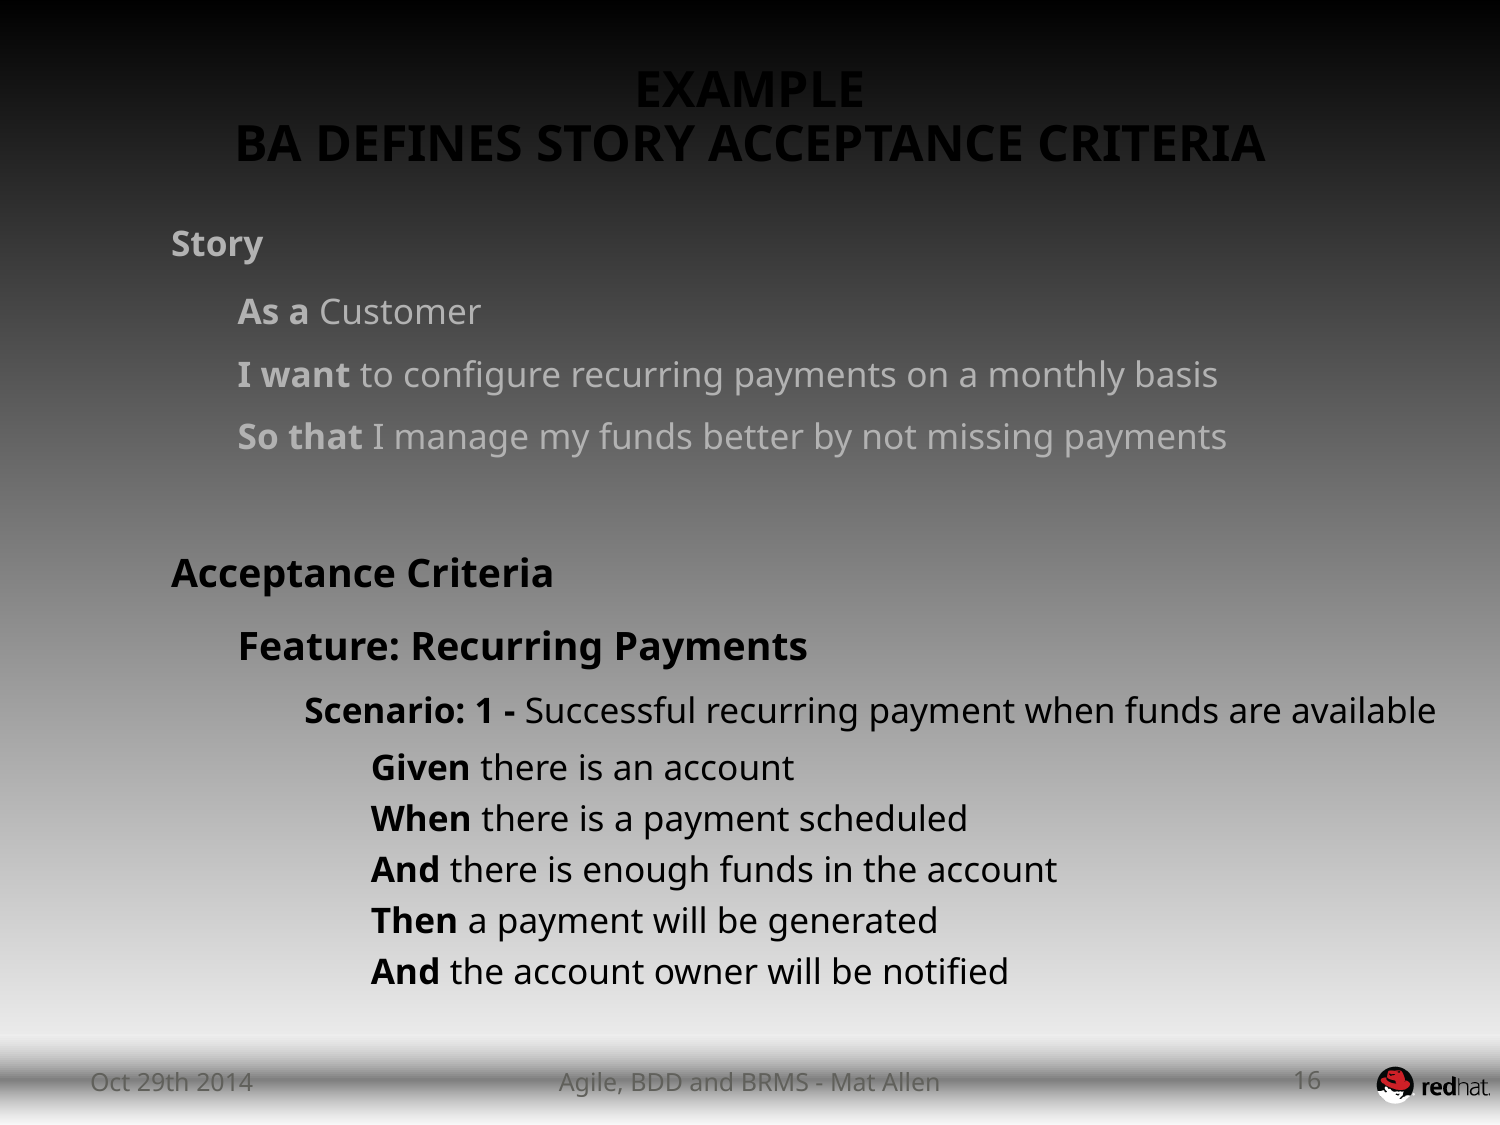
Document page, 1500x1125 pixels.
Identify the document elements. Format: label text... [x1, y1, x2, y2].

title Example BA defines story Acceptance Criteria [75, 22, 1426, 188]
list Story As a Customer I want to configure recurring payments on a monthly basis So that I manage my funds better by not missing payments Acceptance Criteria Feature: Recurring Payments Scenario: 1 - Successful recurring payment when funds are available Given there is an account When there is a payment scheduled And there is enough funds in the account Then a payment will be generated And the account owner will be notified [74, 209, 1477, 1012]
picture [1364, 1057, 1500, 1110]
footer Agile, BDD and BRMS - Mat Allen [512, 1051, 988, 1112]
slide_number Oct 29th 2014 [75, 1051, 425, 1112]
slide_number <number> [1074, 1051, 1337, 1112]
